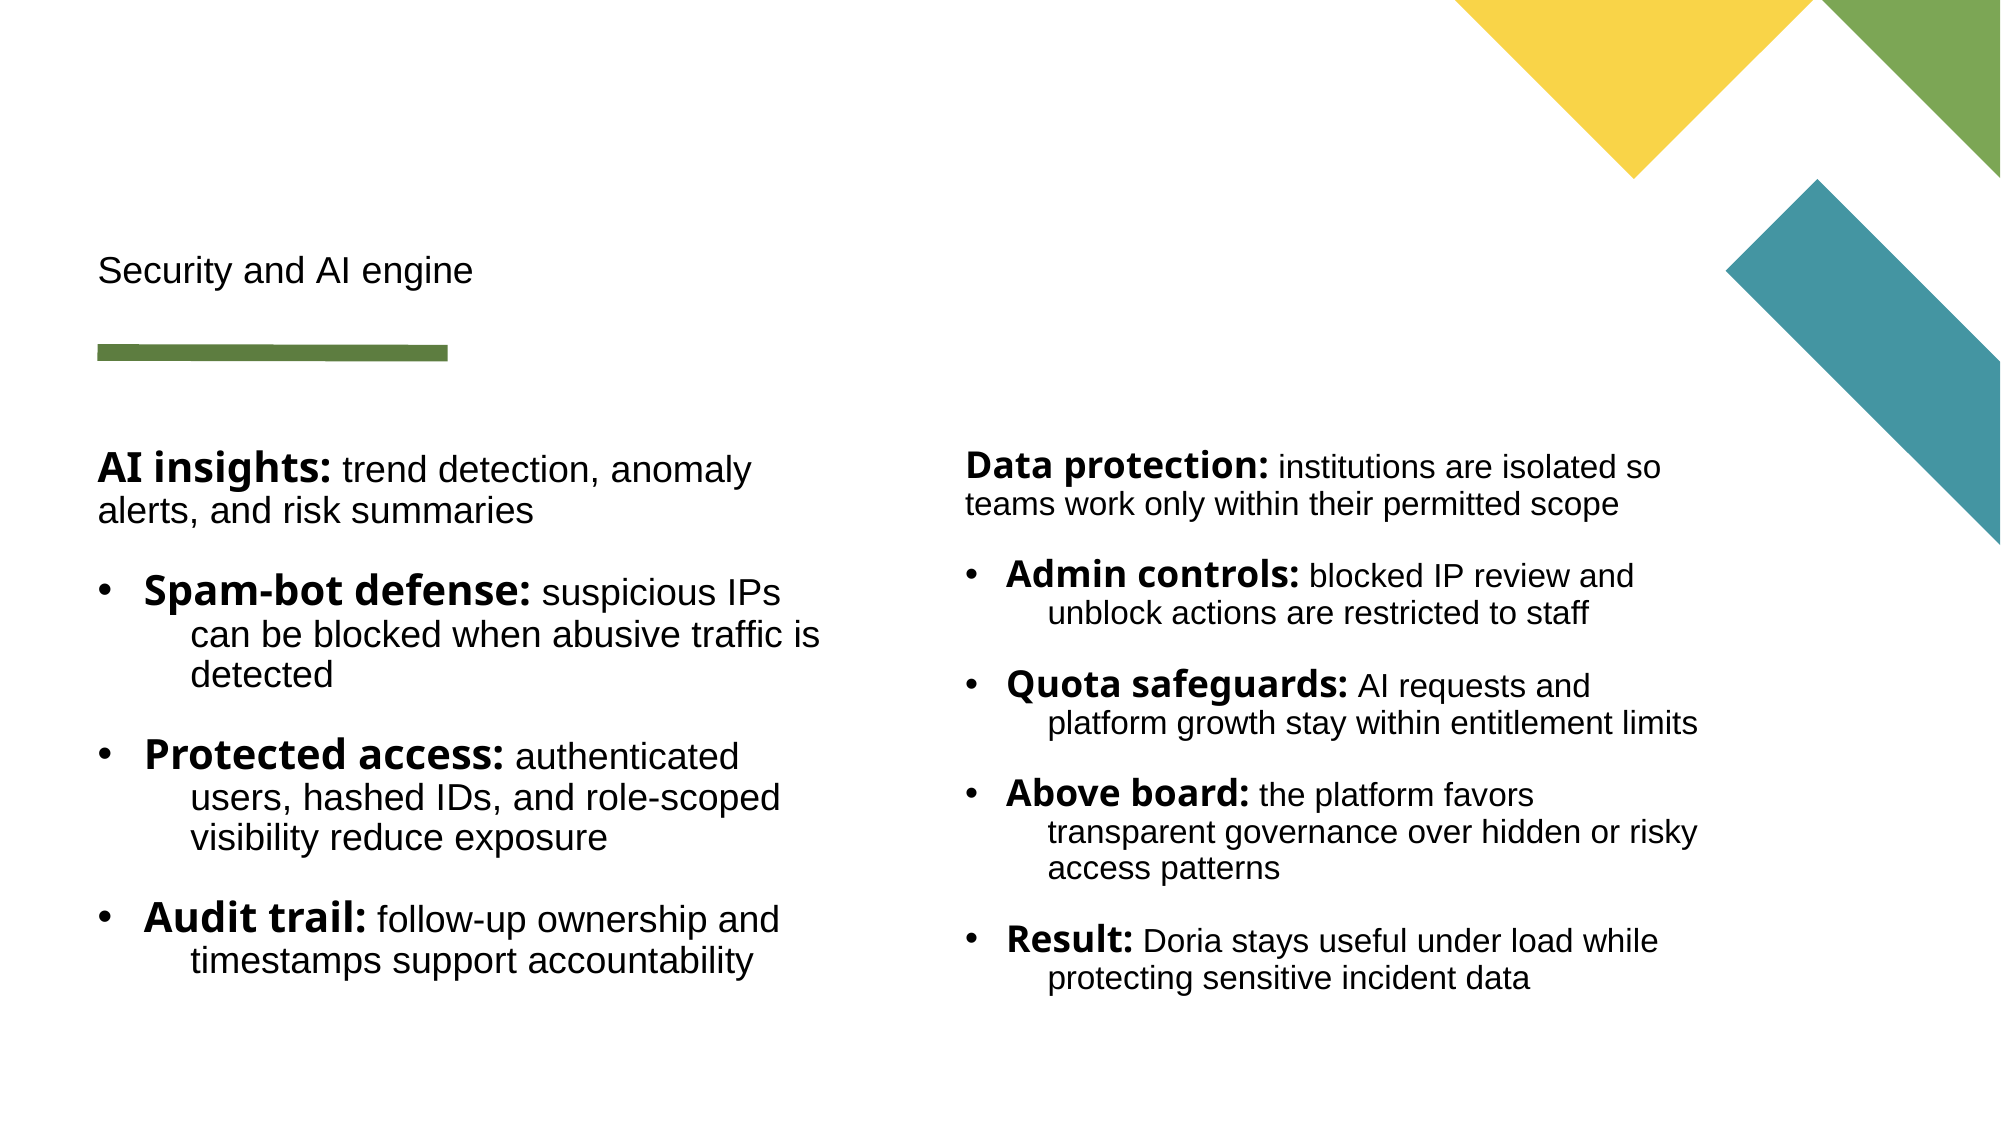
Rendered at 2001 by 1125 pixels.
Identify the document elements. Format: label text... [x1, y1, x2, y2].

list Data protection: institutions are isolated so teams work only within their permitted scope Admin controls: blocked IP review and unblock actions are restricted to staff Quota safeguards: AI requests and platform growth stay within entitlement limits Above board: the platform favors transparent governance over hidden or risky access patterns Result: Doria stays useful under load while protecting sensitive incident data [964, 439, 1702, 1030]
list AI insights: trend detection, anomaly alerts, and risk summaries Spam-bot defense: suspicious IPs can be blocked when abusive traffic is detected Protected access: authenticated users, hashed IDs, and role-scoped visibility reduce exposure Audit trail: follow-up ownership and timestamps support accountability [97, 439, 835, 1030]
title Security and AI engine [97, 45, 1702, 291]
